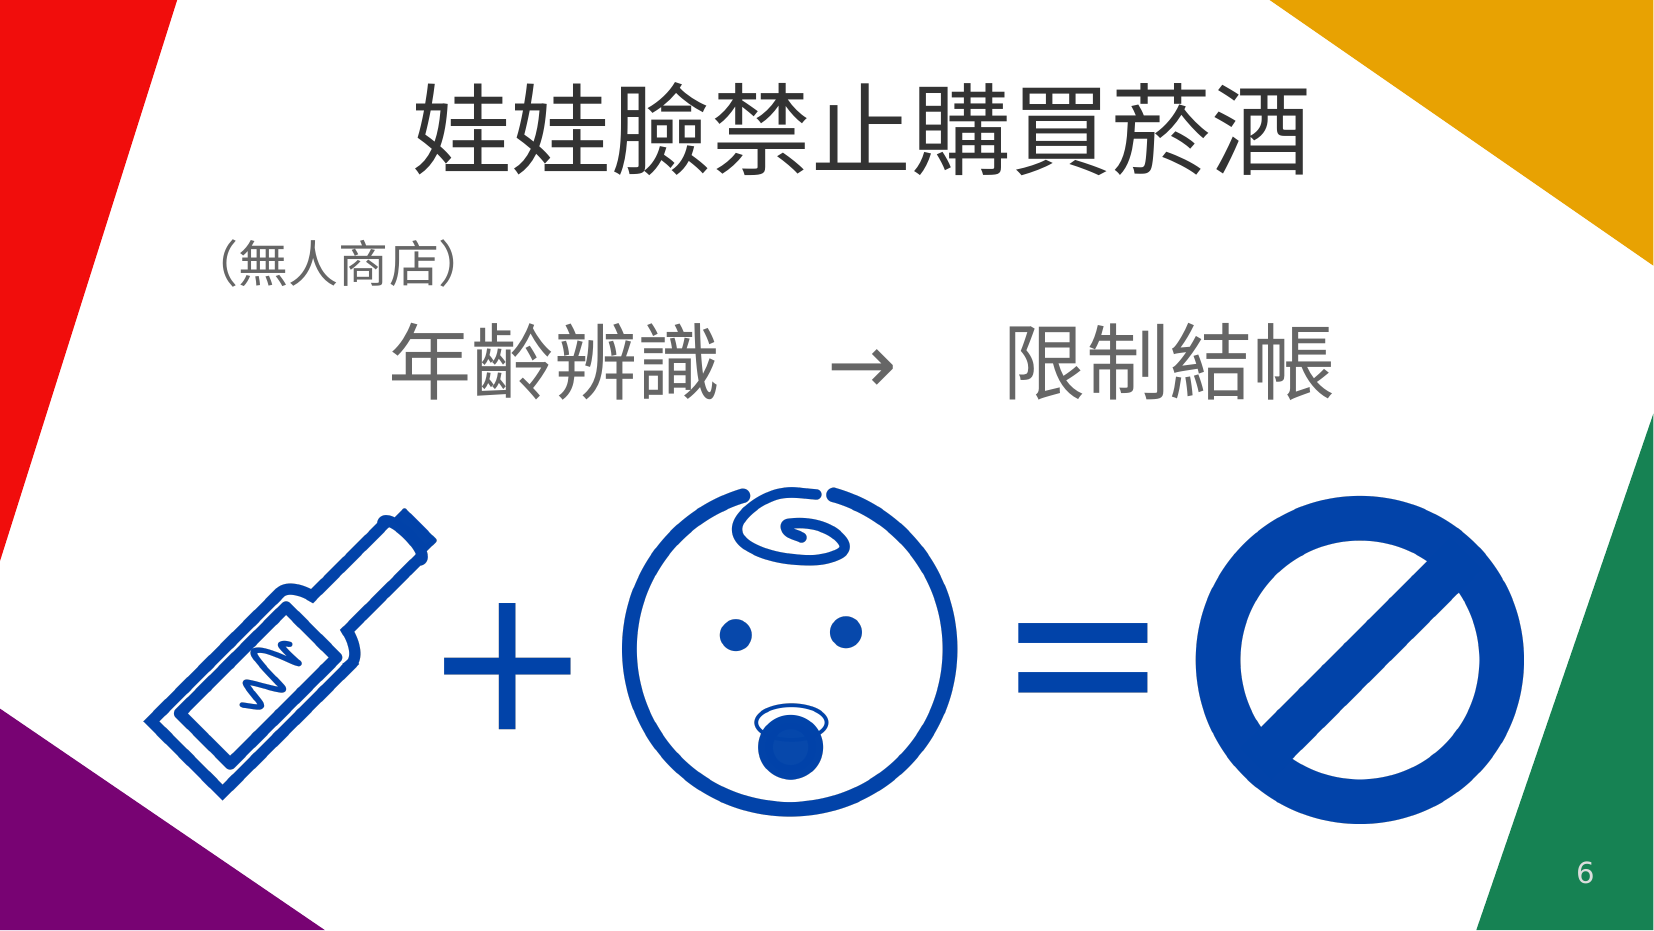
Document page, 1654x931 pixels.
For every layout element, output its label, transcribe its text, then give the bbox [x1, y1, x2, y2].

title 娃娃臉禁止購買菸酒 [118, 58, 1536, 207]
list （無人商店） 年齡辨識 → 限制結帳 [118, 236, 1536, 827]
picture [143, 487, 1524, 824]
